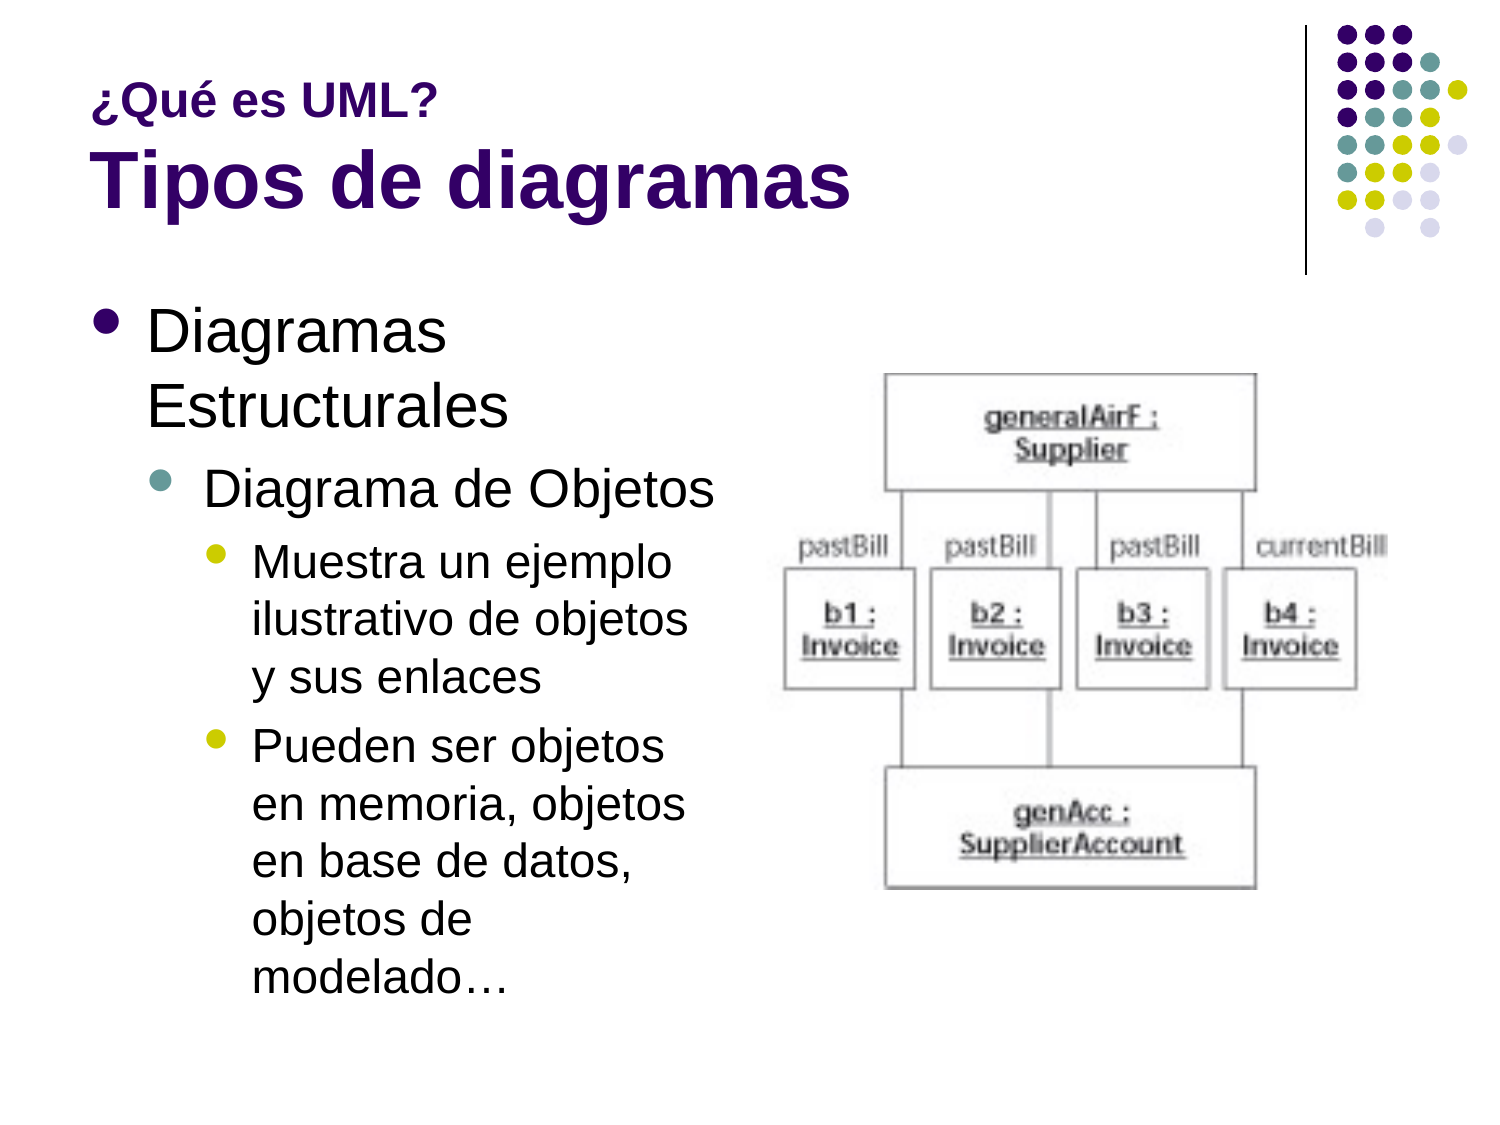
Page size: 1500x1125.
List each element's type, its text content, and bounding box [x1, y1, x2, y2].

title ¿Qué es UML? Tipos de diagramas [74, 20, 1313, 233]
list Diagramas Estructurales Diagrama de Objetos Muestra un ejemplo ilustrativo de objetos y sus enlaces Pueden ser objetos en memoria, objetos en base de datos, objetos de modelado… [75, 281, 739, 1047]
picture [726, 373, 1388, 890]
